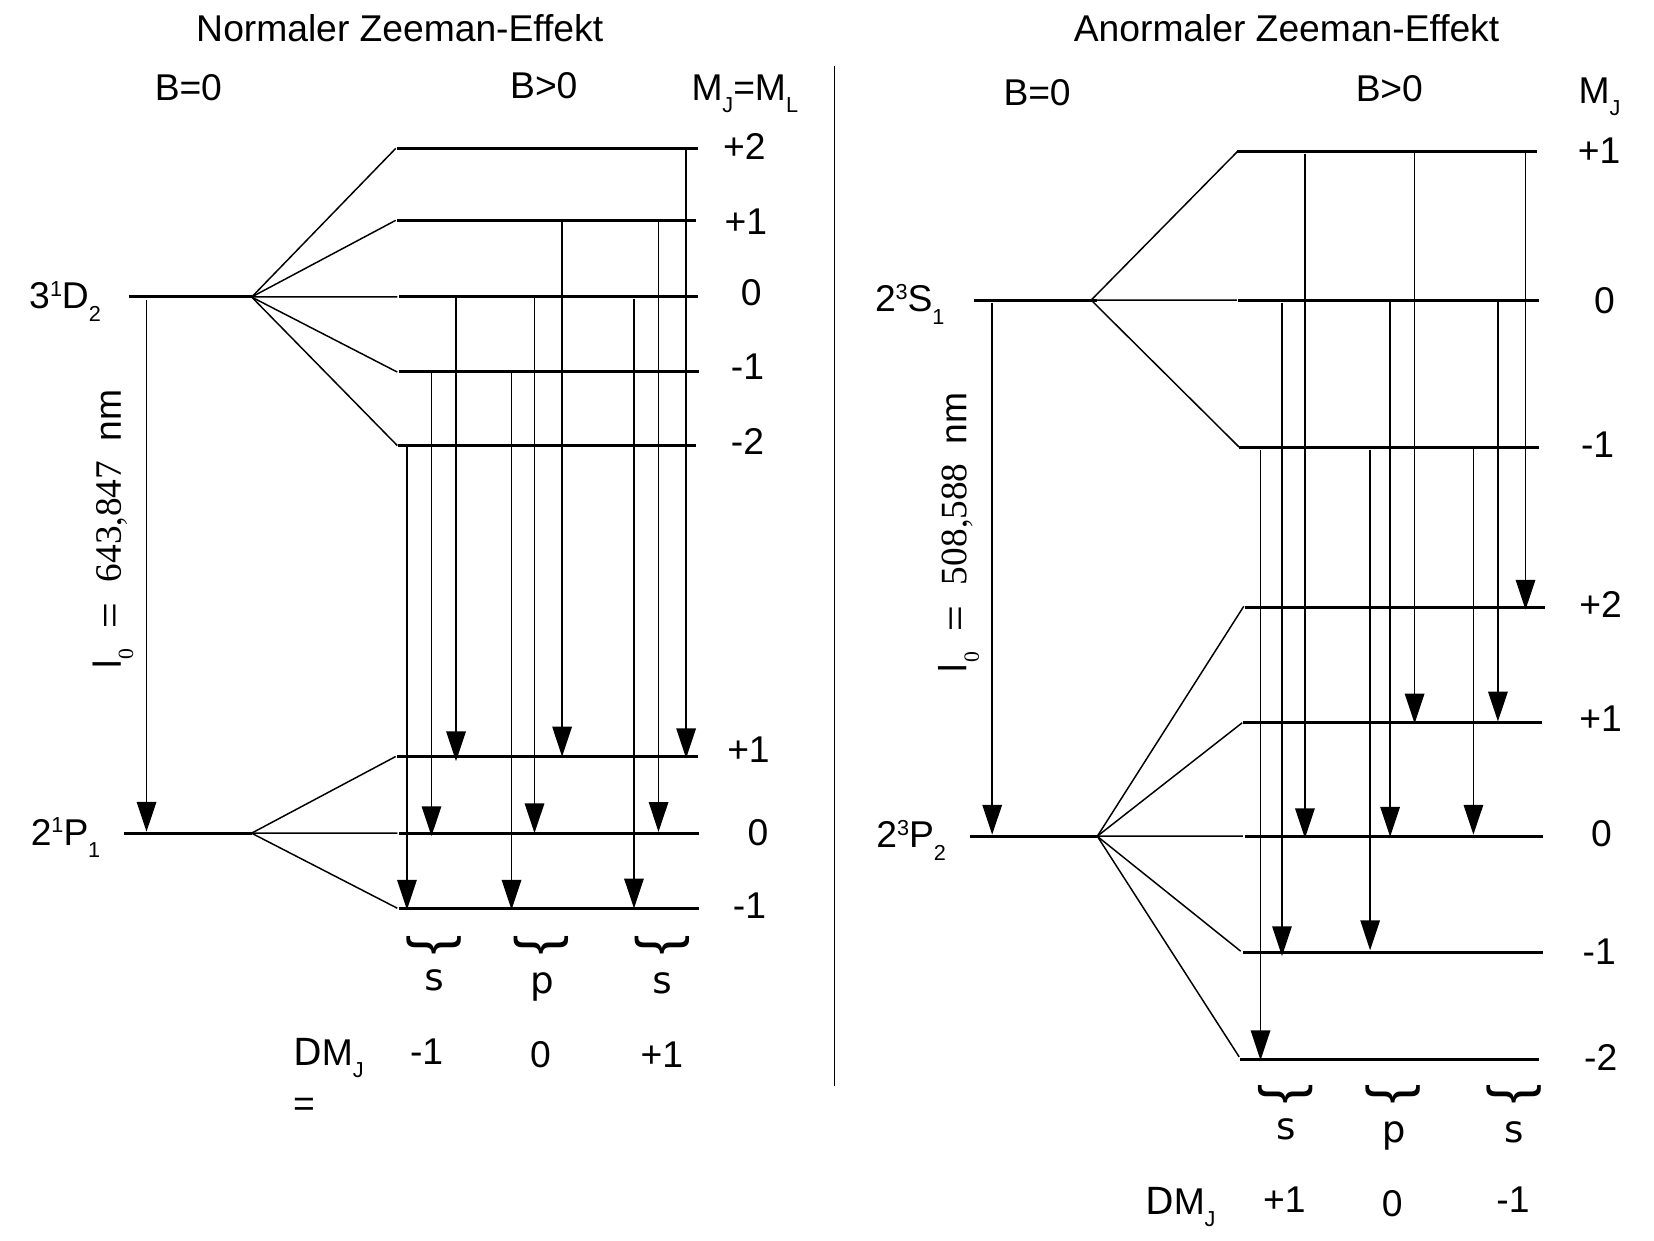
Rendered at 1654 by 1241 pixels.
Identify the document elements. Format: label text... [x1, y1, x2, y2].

text_box 0 [1576, 805, 1627, 887]
text_box -1 [1481, 1170, 1545, 1241]
text_box 23S1 [860, 270, 925, 361]
text_box 0 [515, 1042, 569, 1108]
text_box 0 [1579, 272, 1630, 354]
text_box B>0 [495, 82, 593, 139]
text_box DMJ= [278, 1024, 398, 1132]
text_box p [515, 960, 569, 1042]
text_box -1 [1567, 923, 1631, 1005]
text_box -2 [716, 413, 779, 495]
text_box MJ [1563, 62, 1636, 152]
text_box +2 [708, 149, 781, 200]
text_box 0 [732, 804, 784, 886]
text_box +1 [1564, 690, 1637, 772]
text_box } [1478, 1069, 1559, 1123]
text_box p [1367, 1109, 1421, 1191]
text_box s [1489, 1109, 1545, 1191]
text_box B>0 [1341, 82, 1439, 142]
text_box } [1250, 1069, 1331, 1124]
text_box 0 [726, 264, 777, 338]
text_box } [506, 920, 586, 974]
text_box Anormaler Zeeman-Effekt [1059, 0, 1518, 82]
text_box } [398, 920, 479, 974]
text_box +1 [1248, 1171, 1330, 1241]
text_box -1 [1566, 416, 1630, 498]
text_box +1 [1563, 152, 1636, 204]
text_box l0 = 643,847 nm [79, 0, 145, 685]
text_box s [409, 957, 465, 1039]
text_box } [627, 920, 707, 974]
text_box Normaler Zeeman-Effekt [181, 0, 621, 82]
text_box -1 [395, 1023, 459, 1105]
text_box DMJ= [1130, 1173, 1248, 1241]
text_box B=0 [991, 63, 1087, 145]
text_box 31D2 [14, 267, 79, 358]
text_box MJ=ML [676, 59, 813, 149]
text_box +2 [1564, 576, 1637, 658]
text_box +1 [712, 721, 785, 803]
text_box B=0 [145, 59, 238, 141]
text_box l0 = 508,588 nm [925, 0, 991, 688]
text_box -1 [716, 338, 779, 413]
text_box +1 [709, 192, 782, 274]
text_box -2 [1569, 1029, 1633, 1111]
text_box } [1357, 1069, 1438, 1123]
text_box 21P1 [16, 803, 116, 894]
text_box +1 [625, 1026, 698, 1108]
text_box 0 [1367, 1191, 1421, 1241]
text_box s [1261, 1106, 1317, 1188]
text_box 23P2 [861, 806, 962, 897]
text_box -1 [718, 877, 782, 959]
text_box s [637, 960, 682, 1042]
